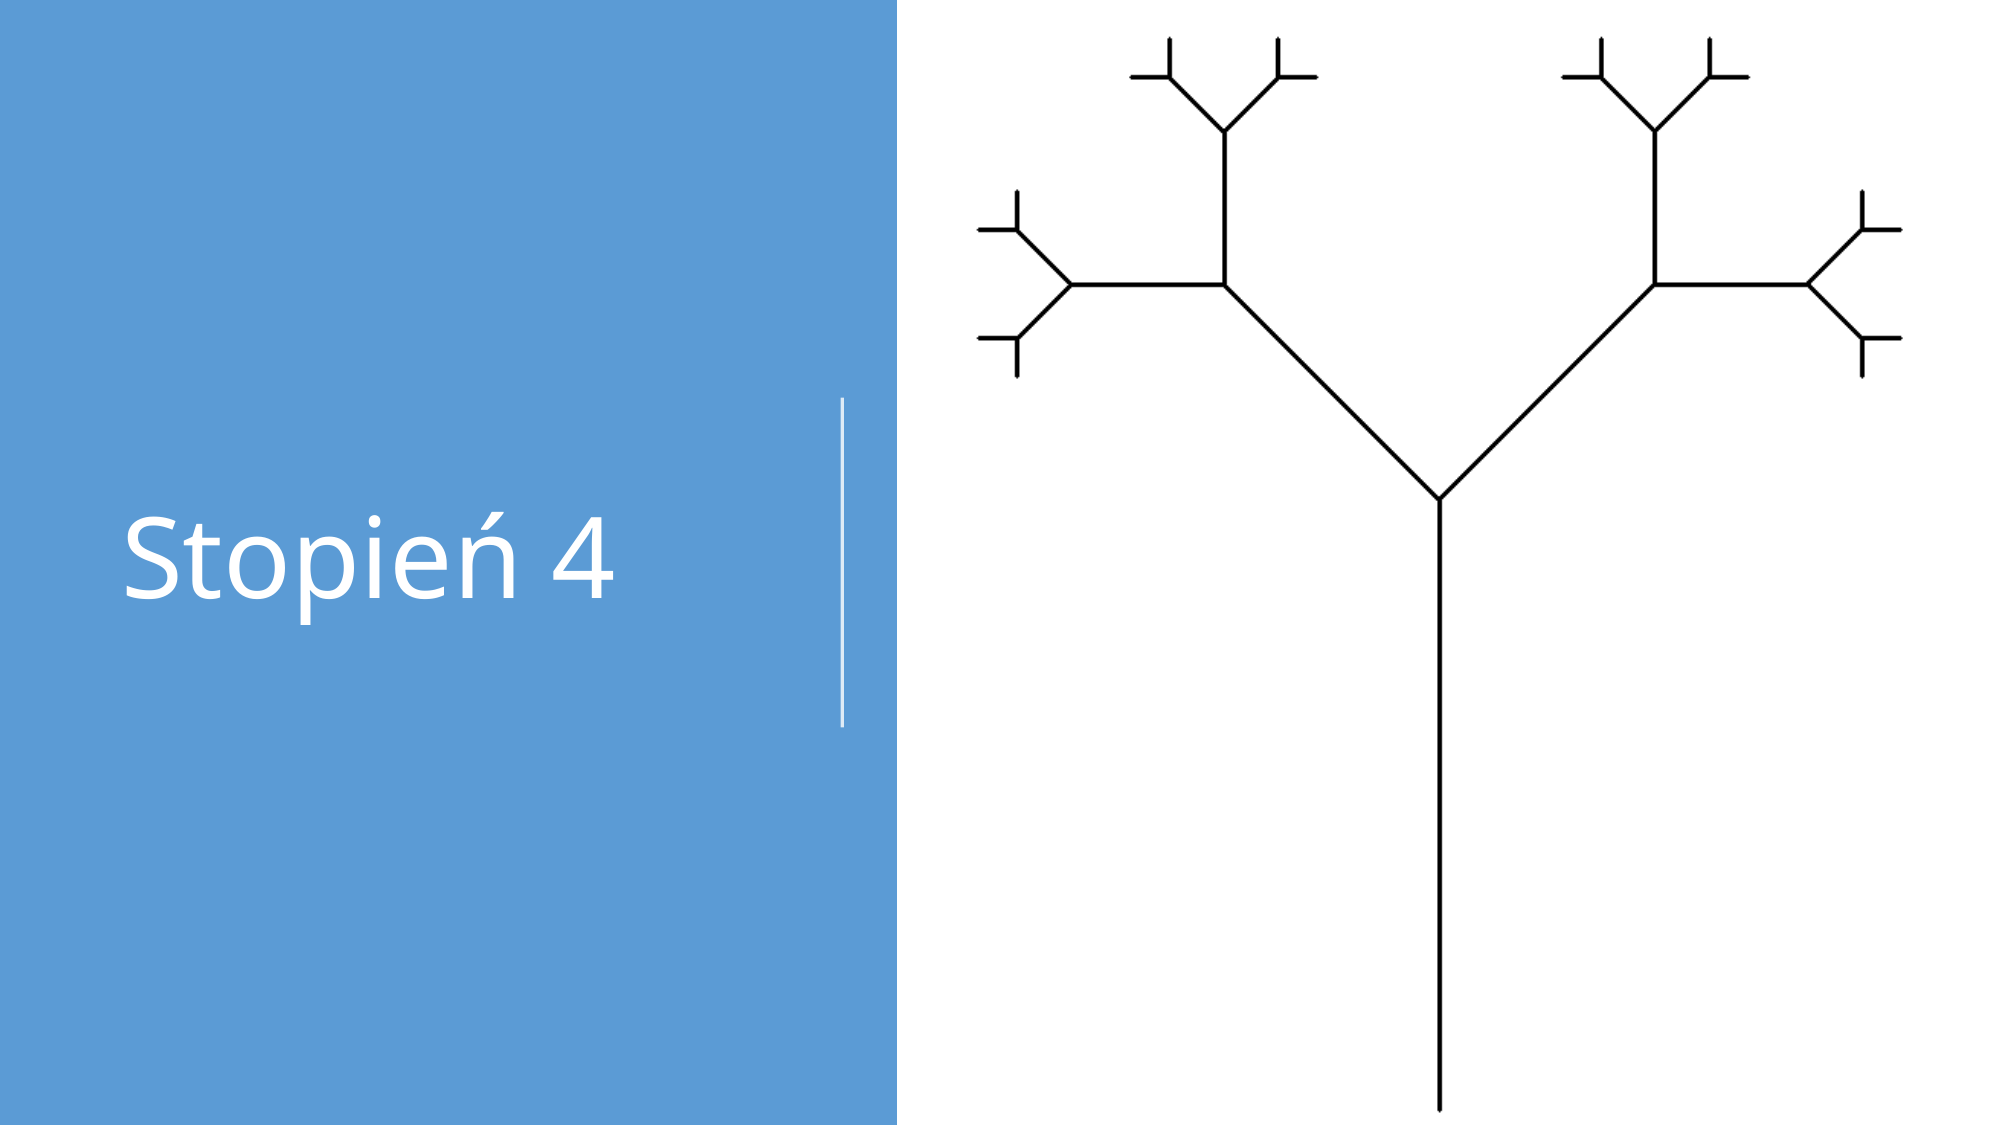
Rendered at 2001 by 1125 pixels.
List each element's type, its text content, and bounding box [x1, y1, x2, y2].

title Stopień 4 [106, 104, 791, 1021]
picture [948, 2, 1935, 1125]
text_box [0, 0, 897, 1125]
